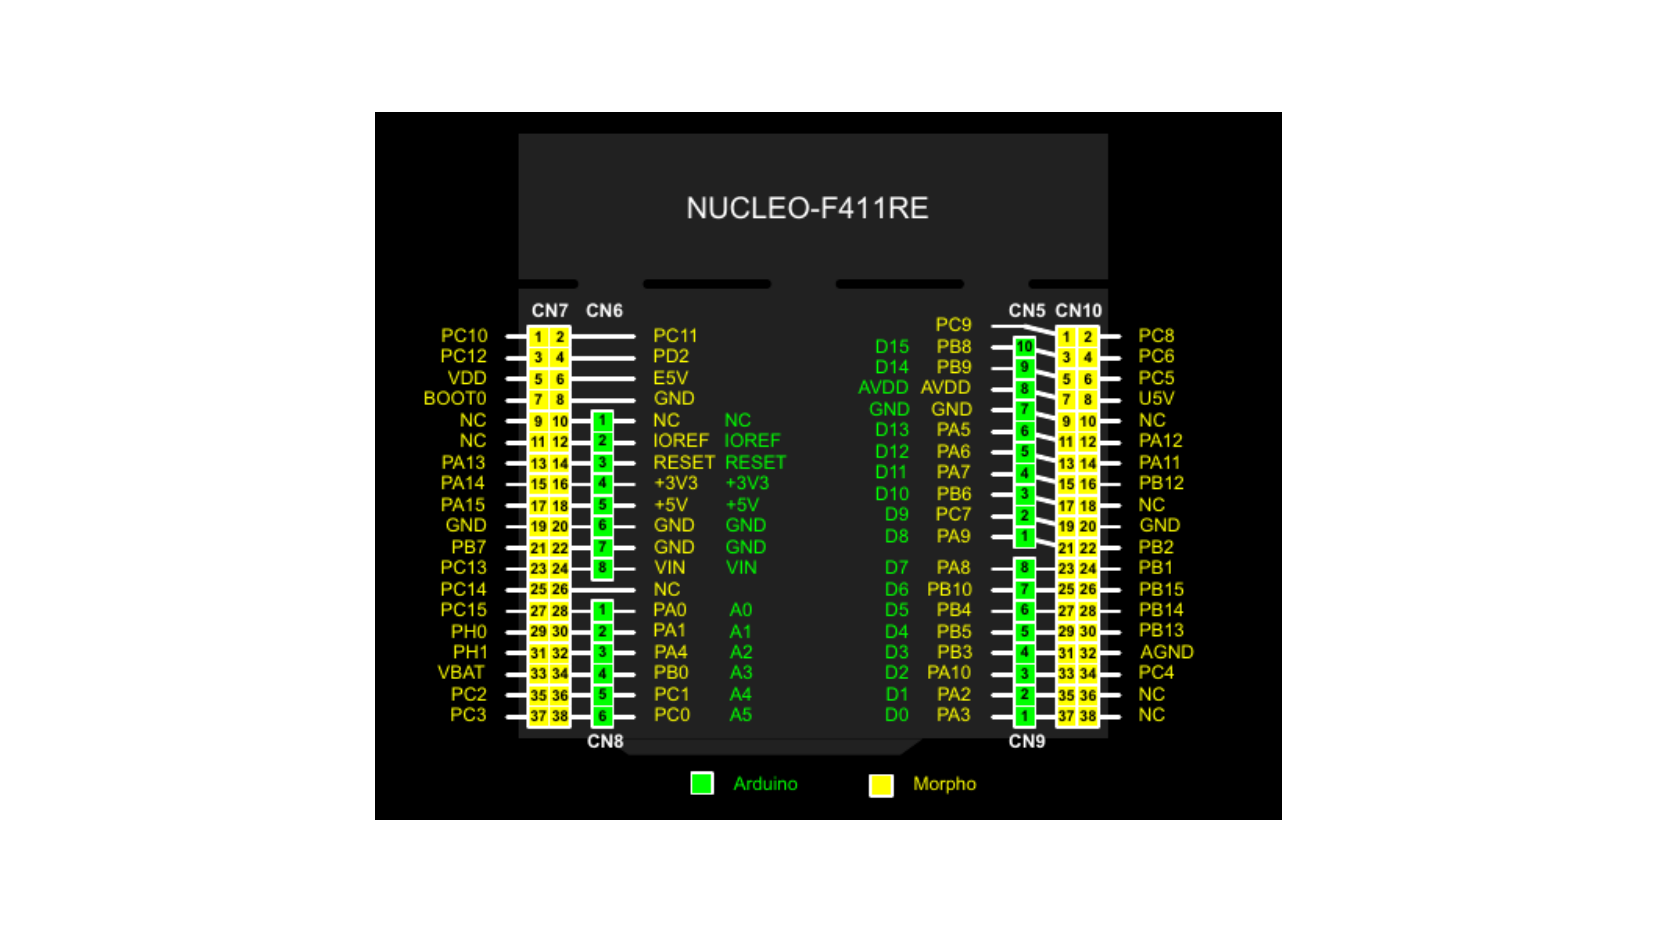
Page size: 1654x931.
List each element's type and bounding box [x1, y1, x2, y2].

picture [375, 112, 1282, 820]
